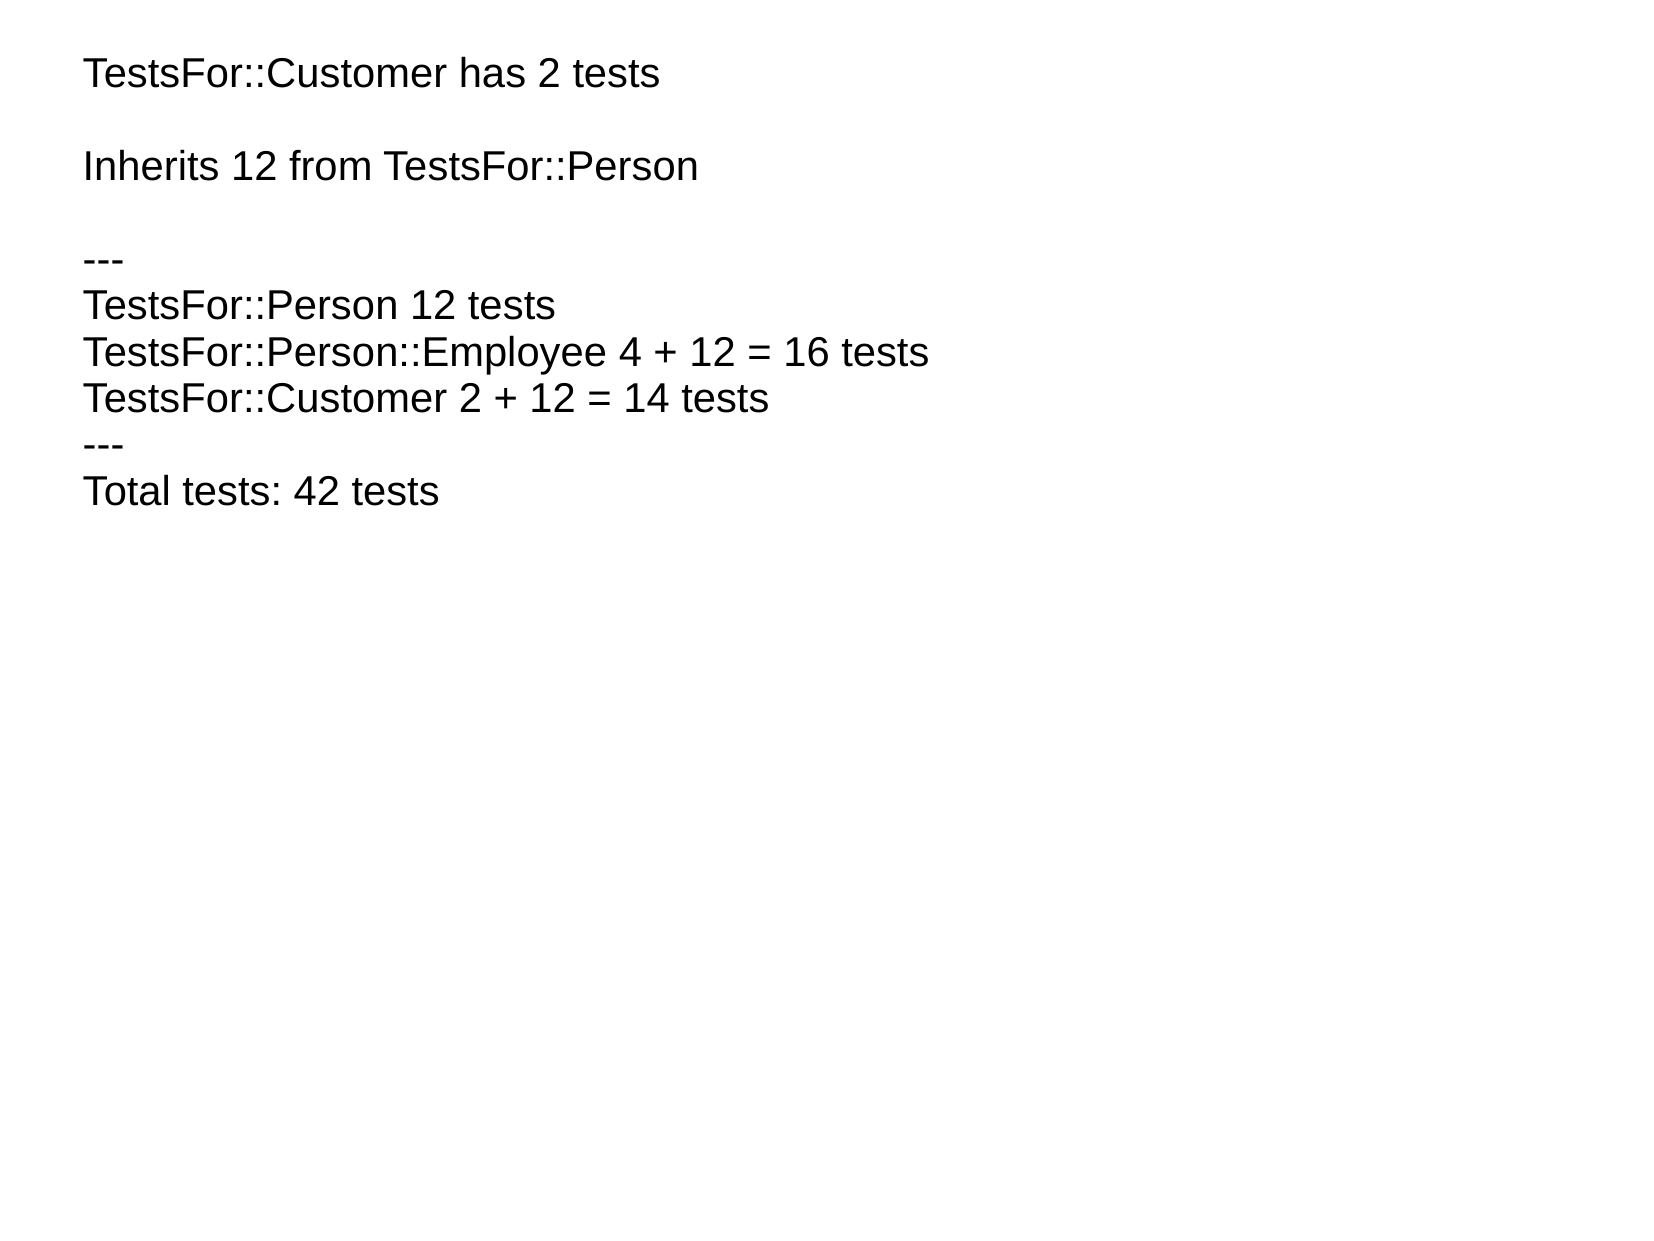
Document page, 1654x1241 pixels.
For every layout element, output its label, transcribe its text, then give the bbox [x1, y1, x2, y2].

subtitle TestsFor::Customer has 2 tests Inherits 12 from TestsFor::Person --- TestsFor::Person 12 tests TestsFor::Person::Employee 4 + 12 = 16 tests TestsFor::Customer 2 + 12 = 14 tests --- Total tests: 42 tests [82, 49, 1571, 1010]
